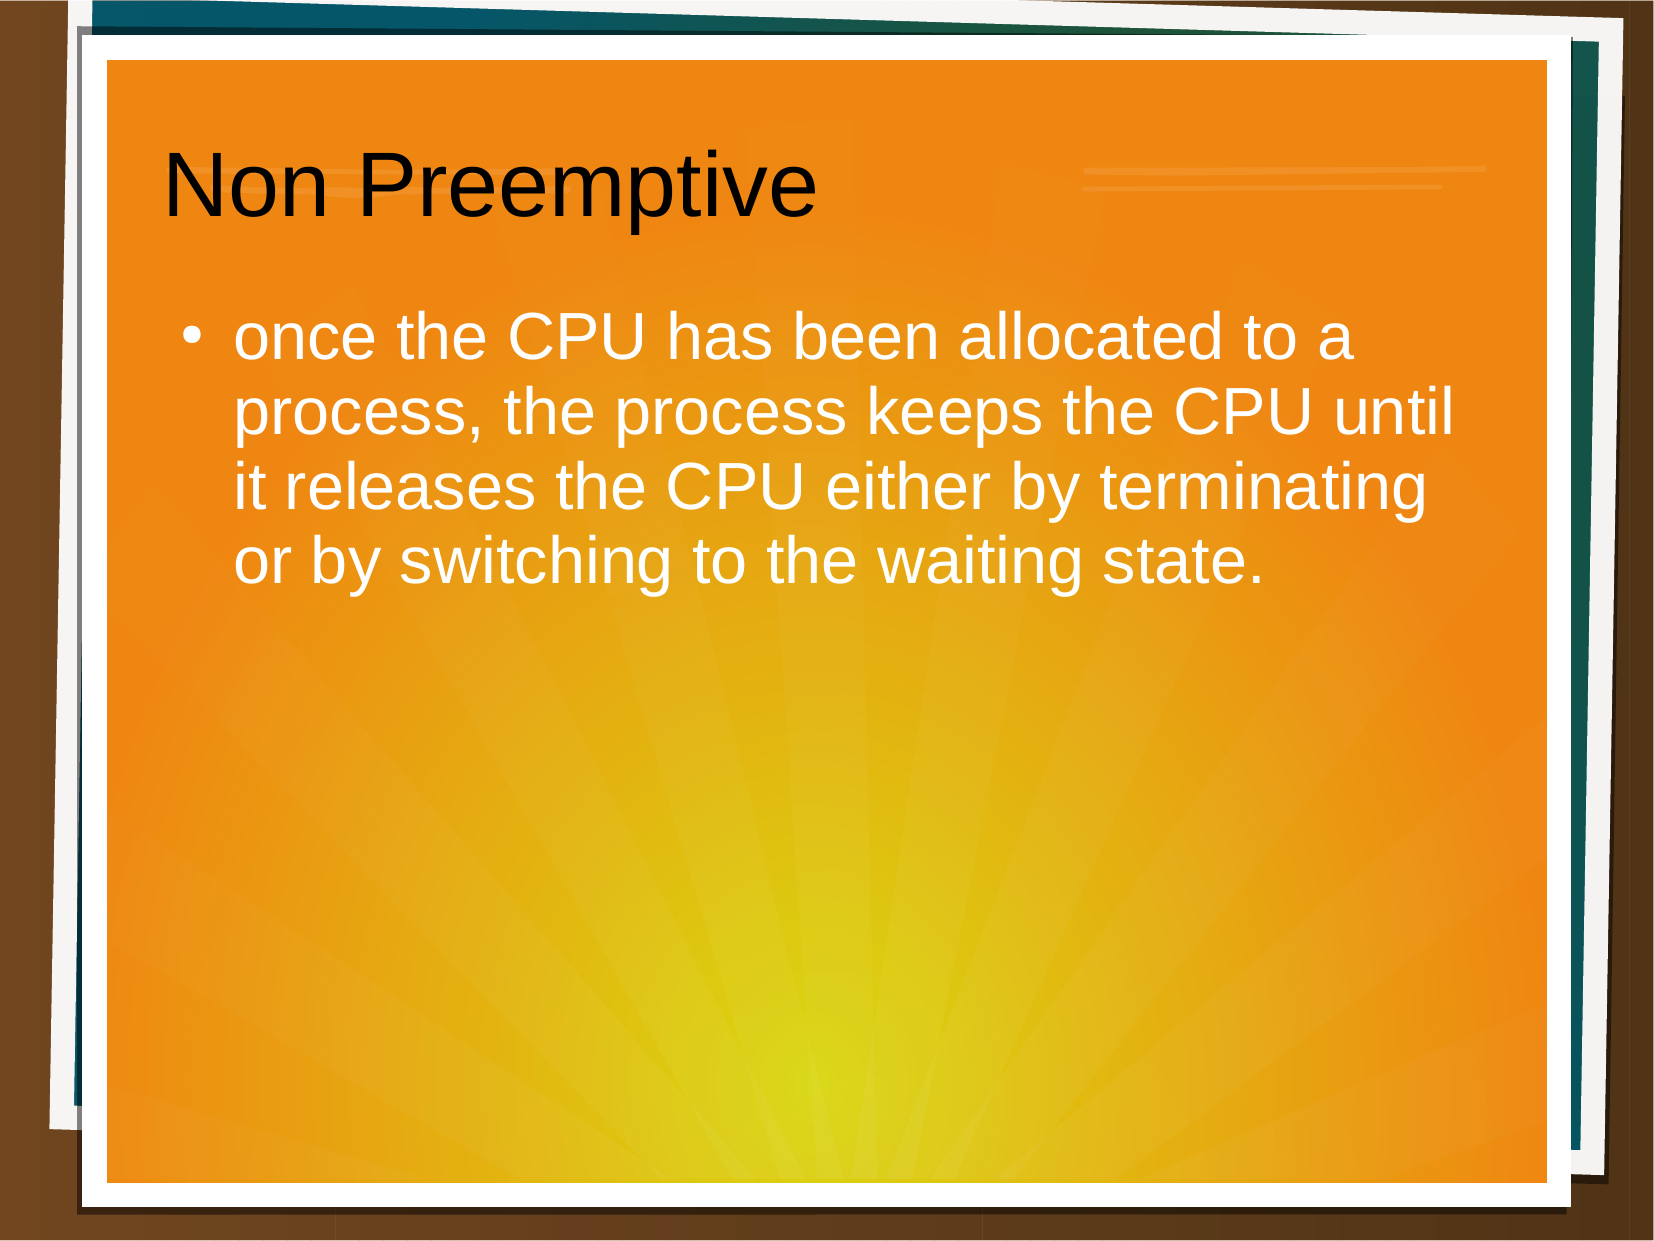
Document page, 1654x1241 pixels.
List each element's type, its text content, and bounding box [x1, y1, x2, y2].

list once the CPU has been allocated to a process, the process keeps the CPU until it releases the CPU either by terminating or by switching to the waiting state. [162, 299, 1492, 1241]
title Non Preemptive [162, 82, 1146, 289]
